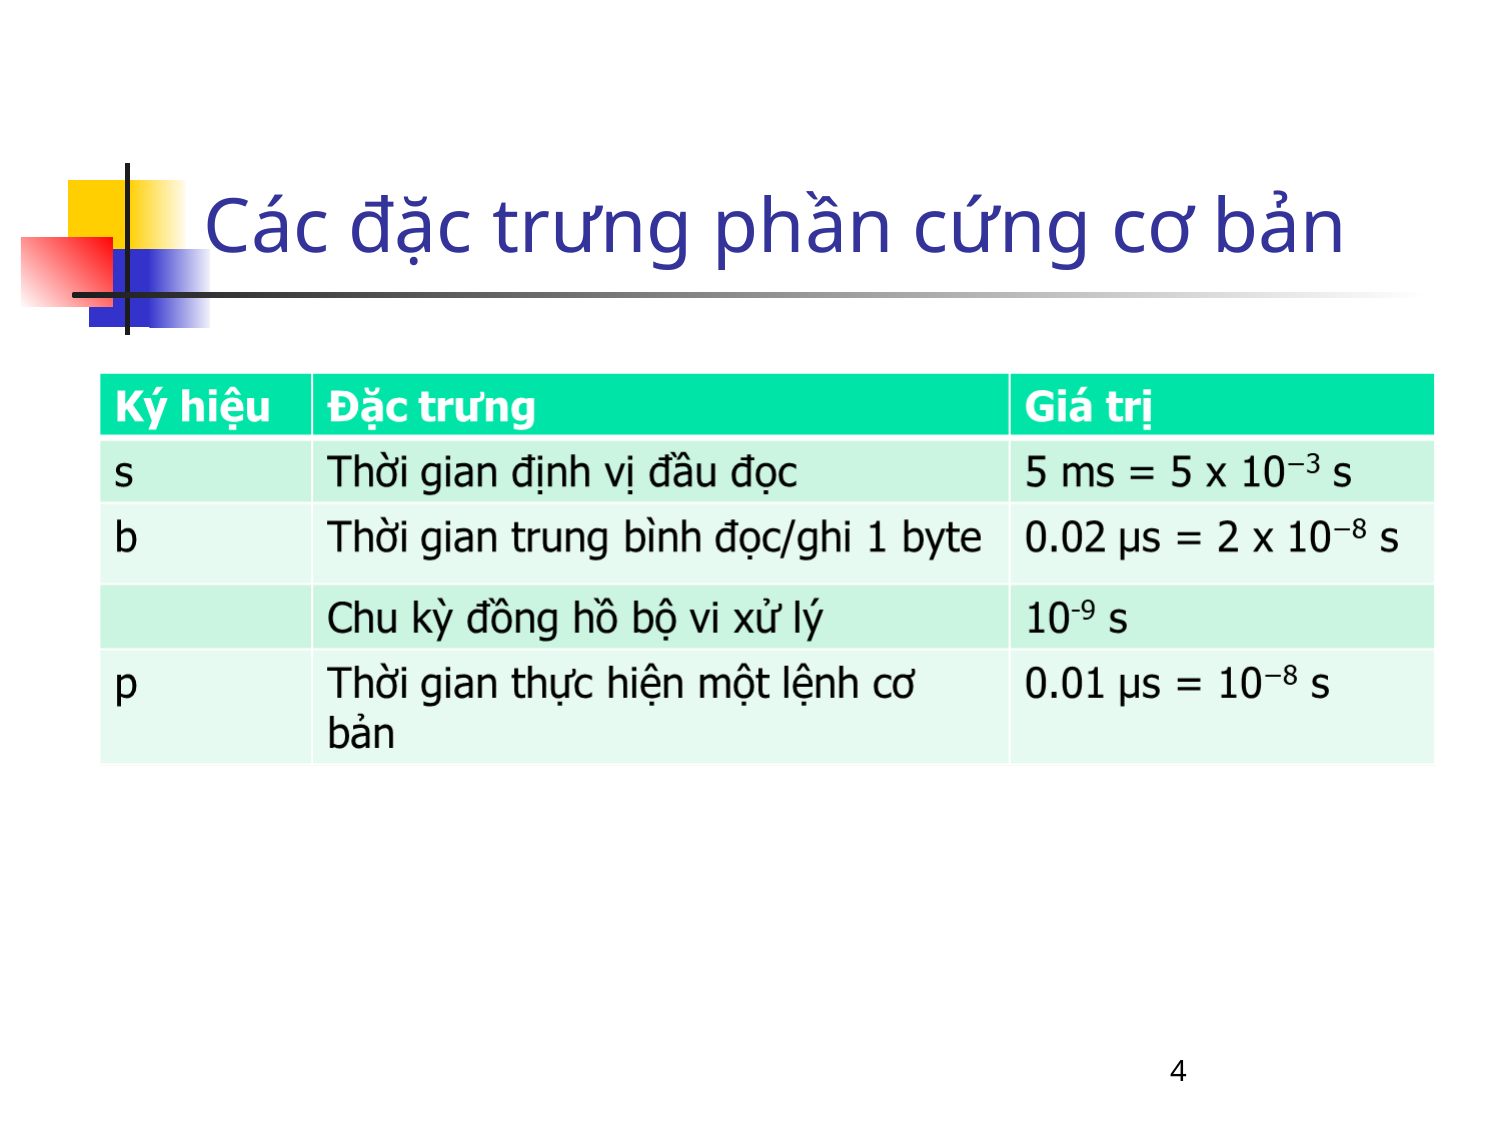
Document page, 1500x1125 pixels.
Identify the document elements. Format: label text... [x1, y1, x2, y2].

title Các đặc trưng phần cứng cơ bản [188, 35, 1468, 275]
picture [99, 368, 1436, 782]
text_box 4 [1155, 1024, 1468, 1100]
